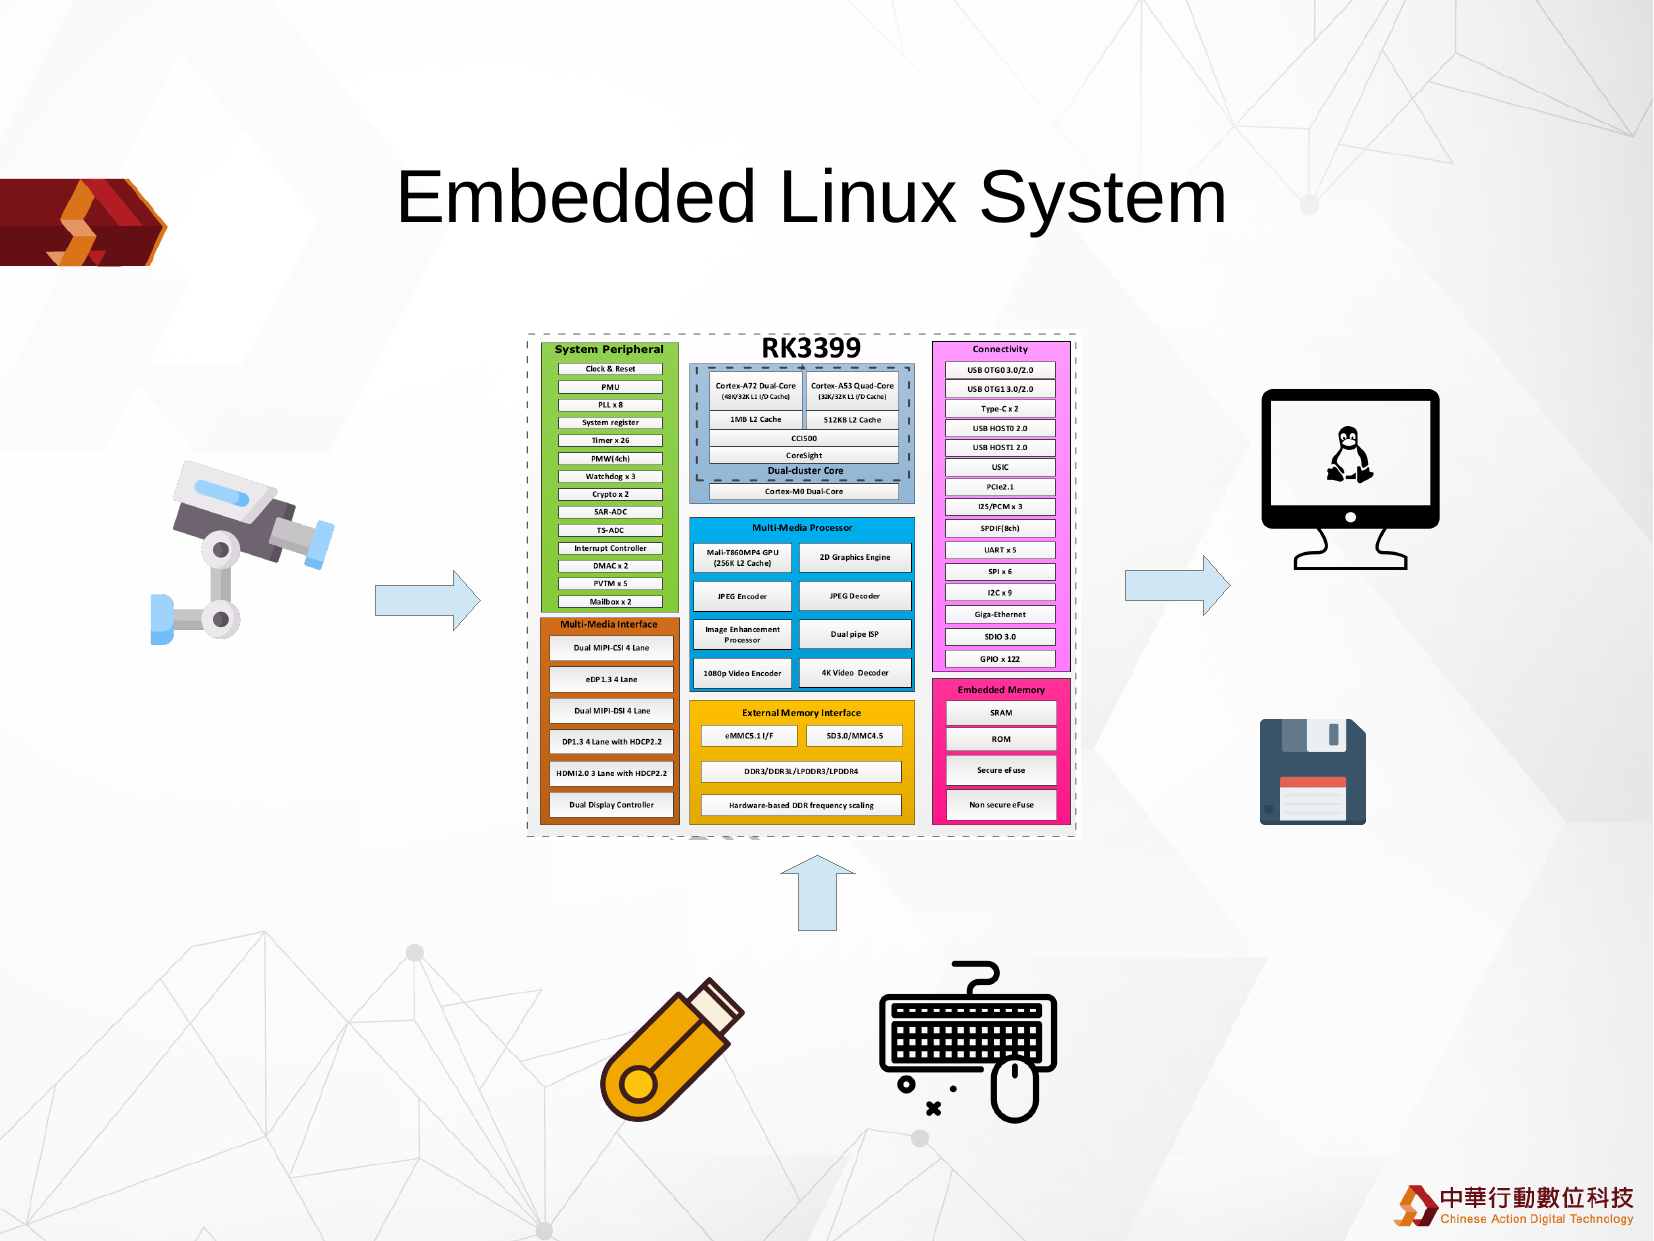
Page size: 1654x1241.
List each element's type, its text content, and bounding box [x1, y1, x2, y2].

title Embedded Linux System [118, 112, 1506, 281]
picture [0, 0, 1654, 1241]
text_box [1125, 555, 1231, 616]
text_box [375, 570, 481, 631]
text_box [780, 855, 856, 931]
